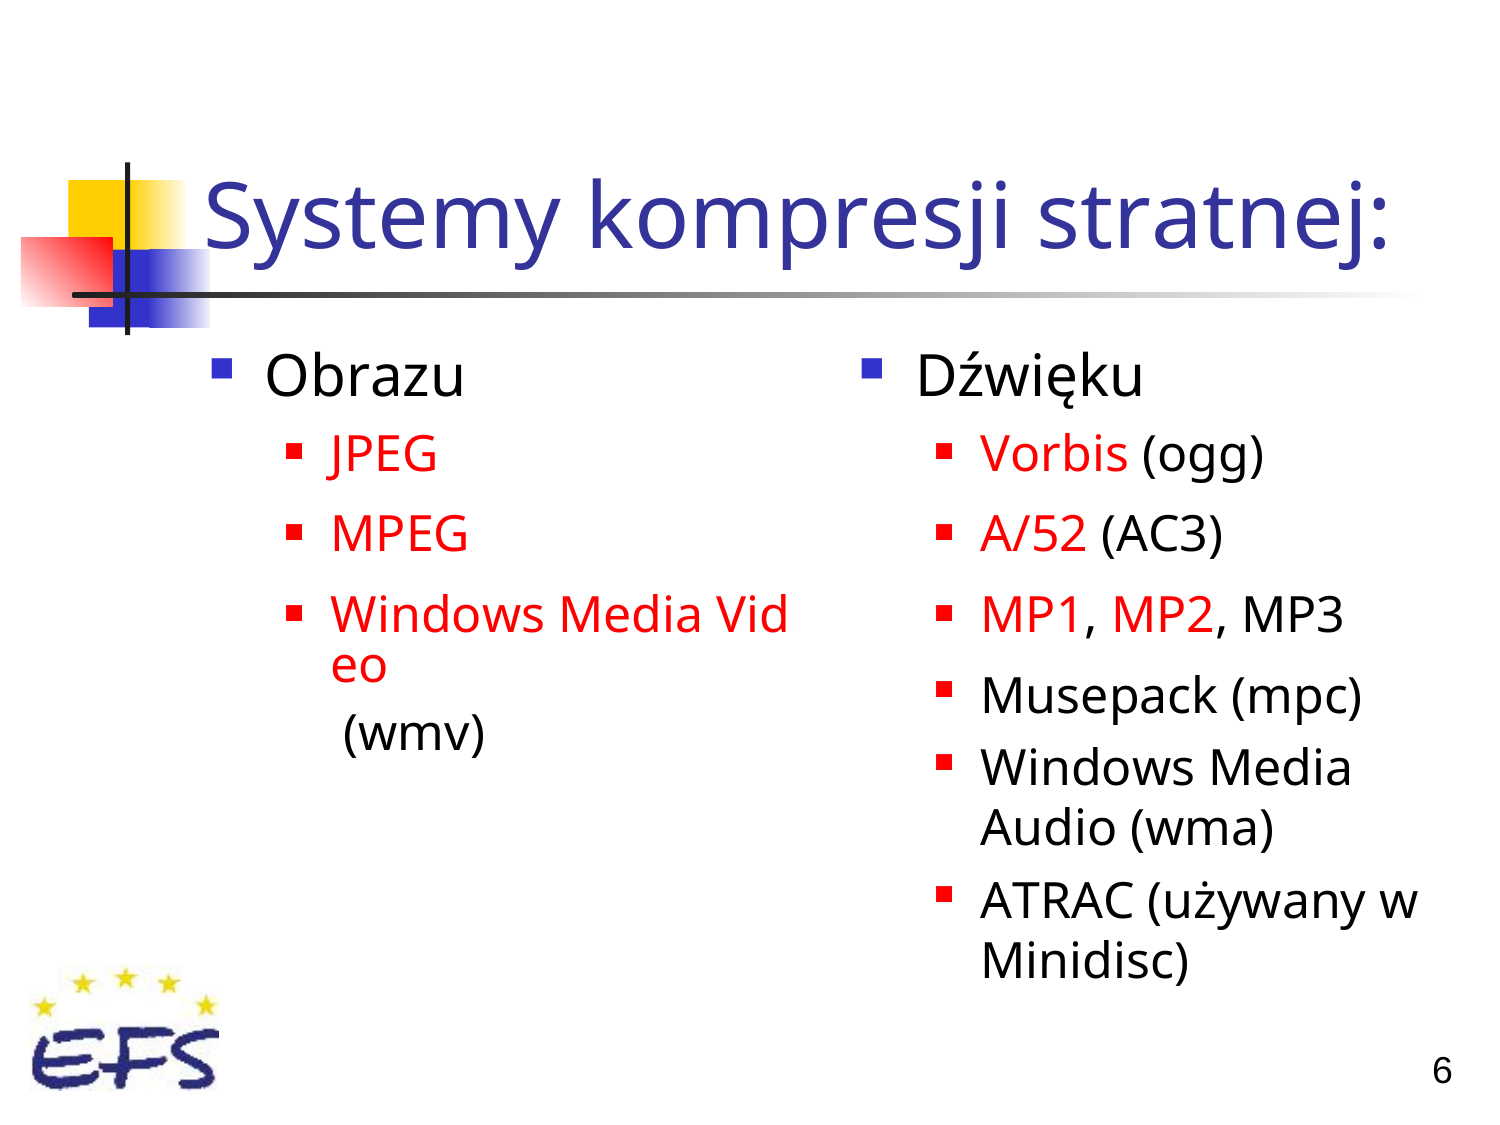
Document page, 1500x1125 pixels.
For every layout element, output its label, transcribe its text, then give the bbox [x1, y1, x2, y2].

list Obrazu JPEG MPEG Windows Media Video (wmv) [193, 331, 820, 1007]
list Dźwięku Vorbis (ogg) A/52 (AC3) MP1, MP2, MP3 Musepack (mpc) Windows Media Audio (wma) ATRAC (używany w Minidisc) [843, 331, 1469, 1007]
title Systemy kompresji stratnej: [188, 35, 1468, 276]
picture [29, 964, 219, 1091]
